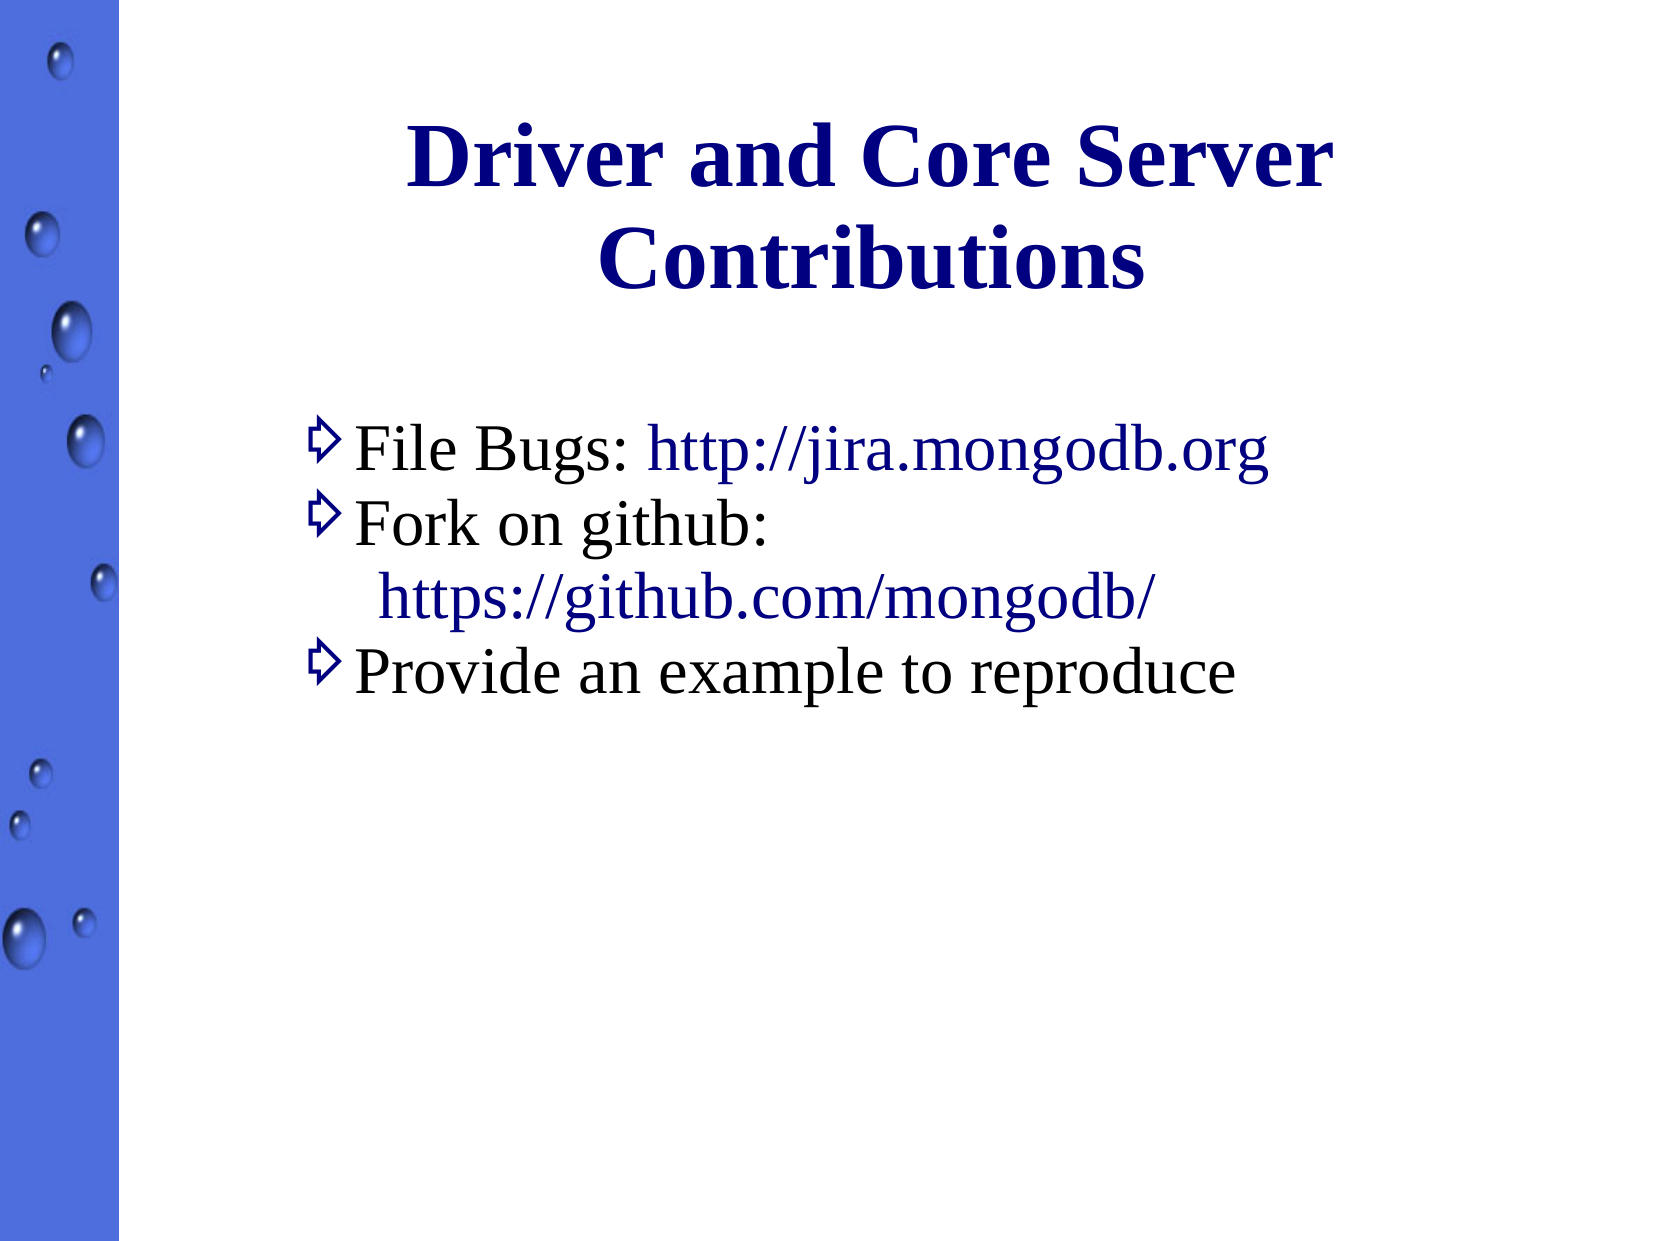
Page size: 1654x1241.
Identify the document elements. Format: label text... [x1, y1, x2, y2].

list File Bugs: http://jira.mongodb.org Fork on github: https://github.com/mongodb/ Provide an example to reproduce [296, 411, 1558, 1230]
picture [0, 0, 119, 1241]
title Driver and Core Server Contributions [209, 102, 1534, 311]
